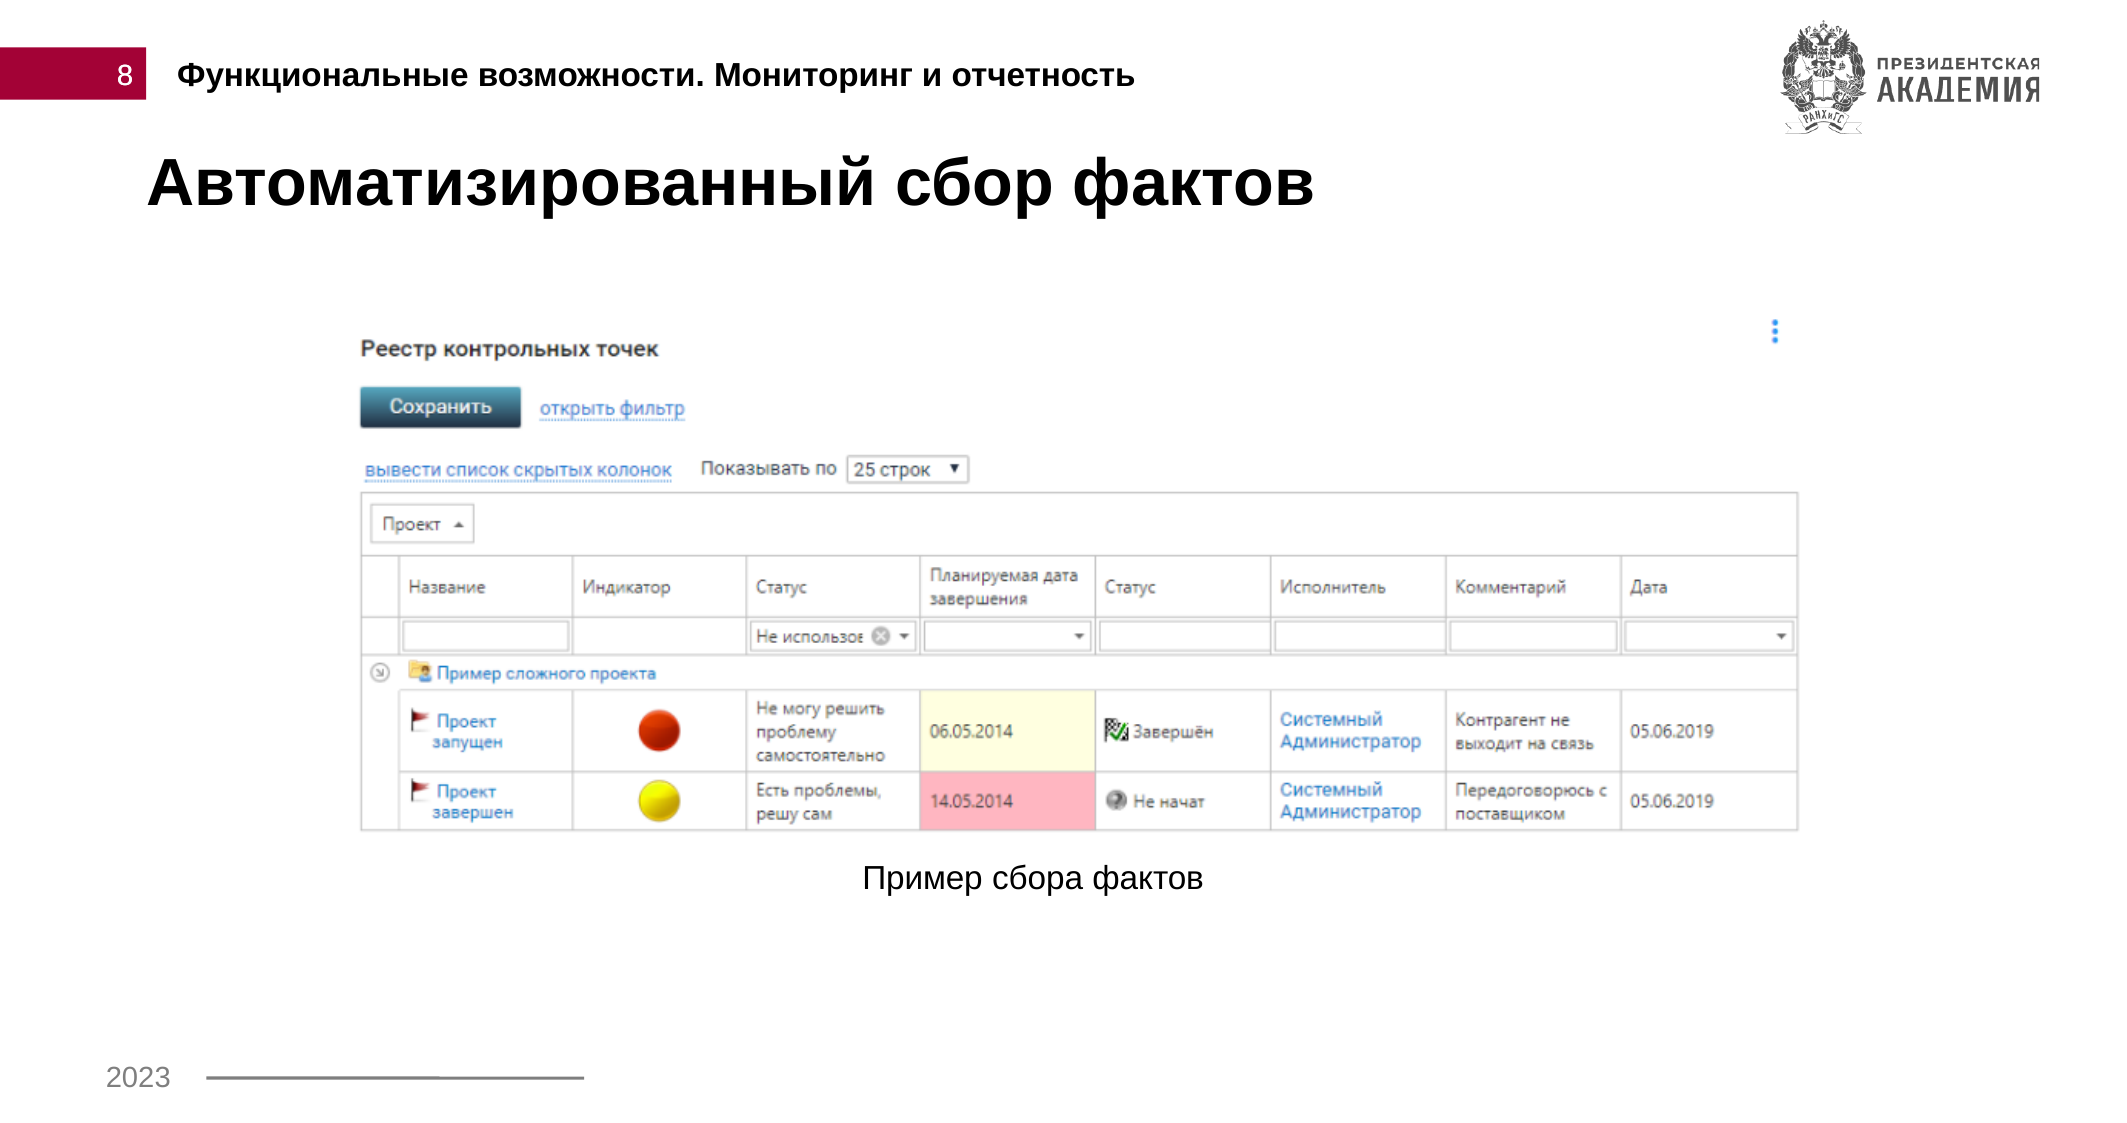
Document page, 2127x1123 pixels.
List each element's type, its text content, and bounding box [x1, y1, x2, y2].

slide_number <номер> [27, 43, 149, 104]
title Автоматизированный сбор фактов [146, 147, 1359, 232]
picture [1780, 20, 2040, 134]
picture [324, 295, 1838, 857]
list Пример сбора фактов [501, 857, 1565, 916]
text_box Функциональные возможности. Мониторинг и отчетность [177, 43, 1447, 103]
